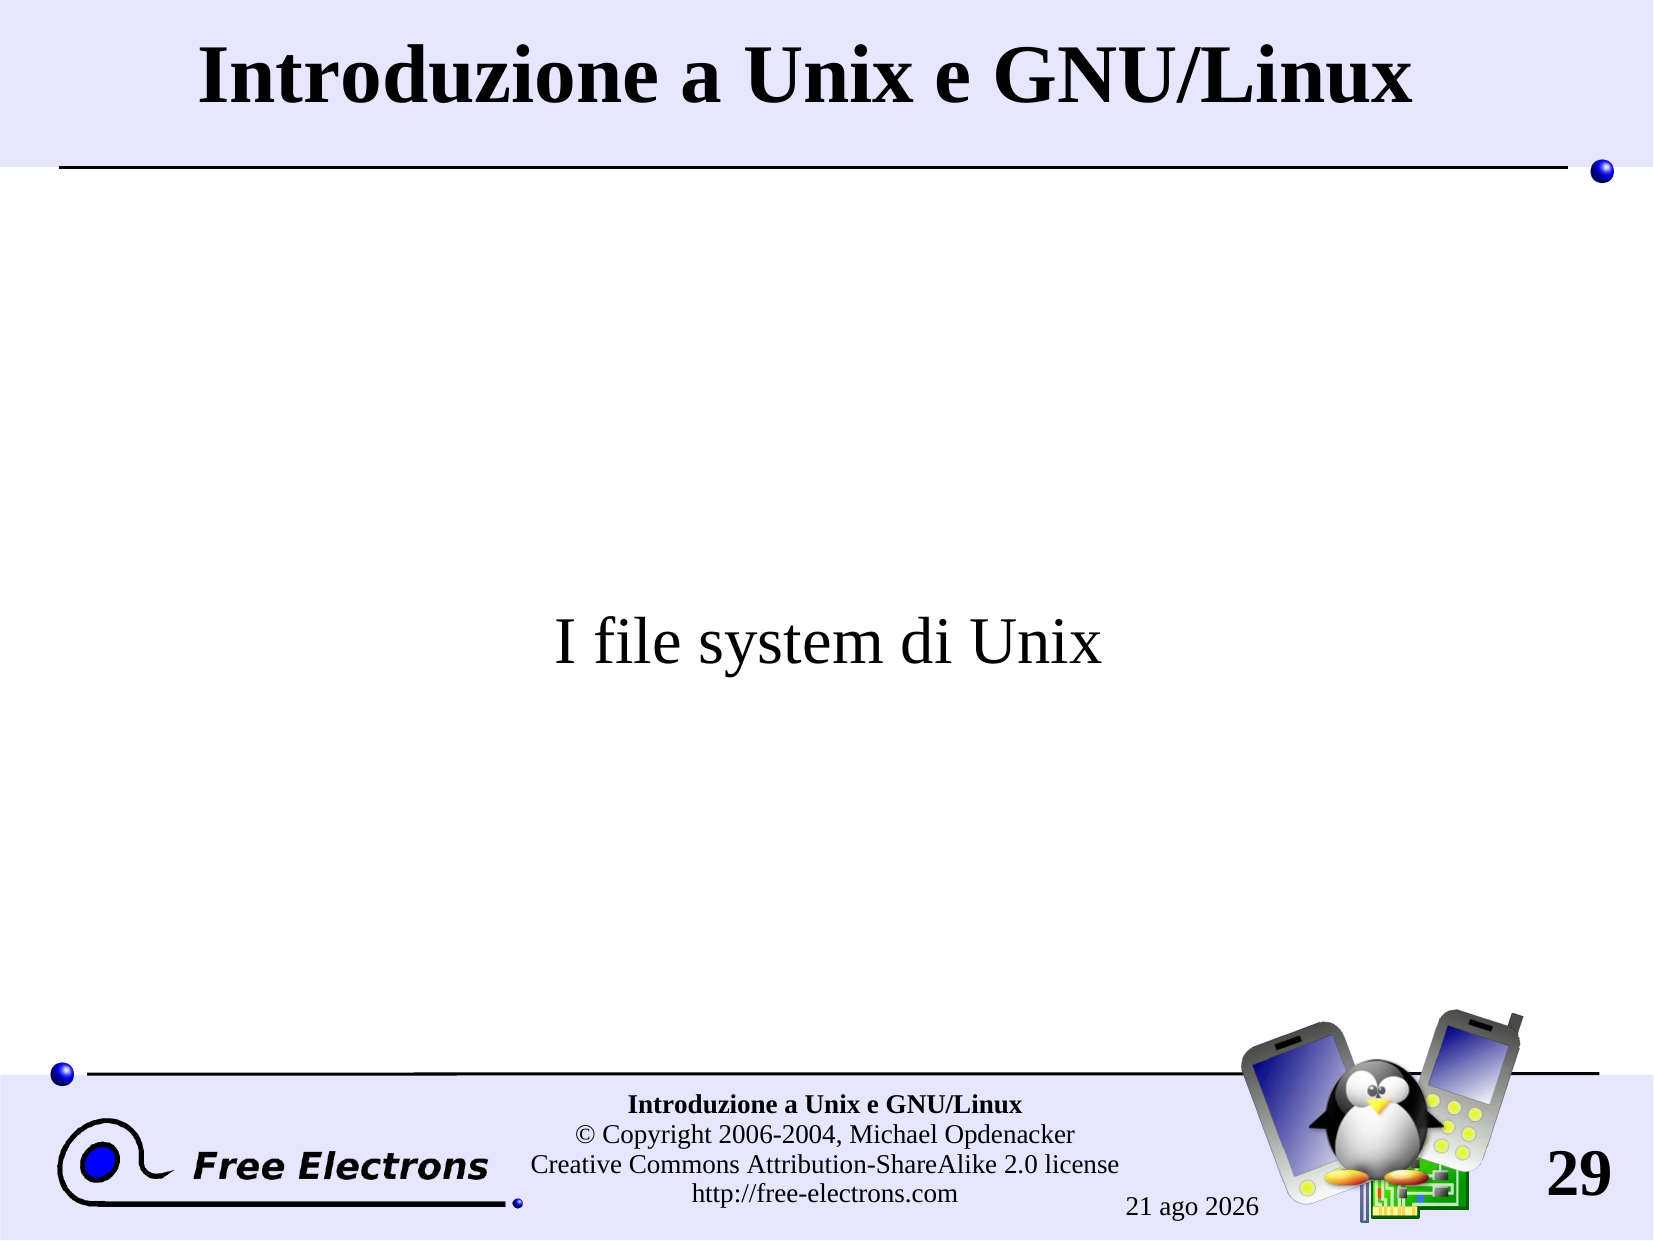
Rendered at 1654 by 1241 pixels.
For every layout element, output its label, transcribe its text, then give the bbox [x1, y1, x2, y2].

subtitle I file system di Unix [105, 216, 1518, 1066]
picture [50, 1107, 527, 1216]
picture [1231, 1007, 1538, 1241]
title Introduzione a Unix e GNU/Linux [60, 20, 1551, 130]
